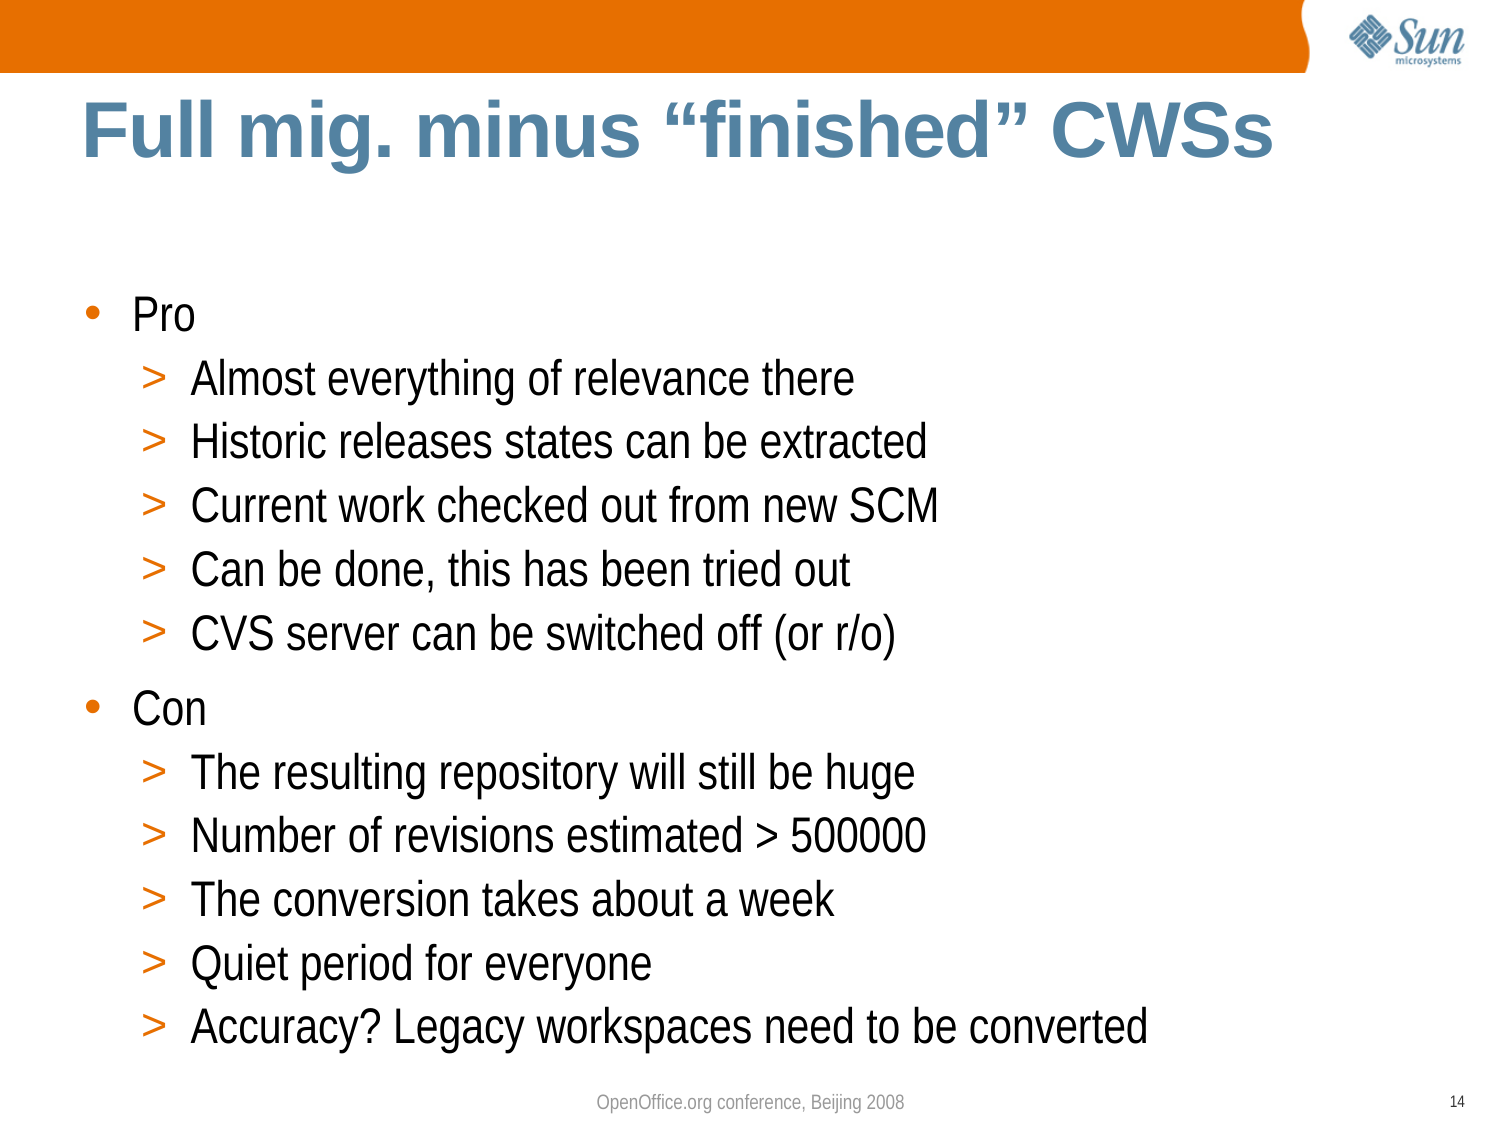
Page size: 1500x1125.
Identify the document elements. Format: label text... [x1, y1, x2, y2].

title Full mig. minus “finished” CWSs [81, 93, 1336, 198]
list Pro Almost everything of relevance there Historic releases states can be extracted Current work checked out from new SCM Can be done, this has been tried out CVS server can be switched off (or r/o) Con The resulting repository will still be huge Number of revisions estimated > 500000 The conversion takes about a week Quiet period for everyone Accuracy? Legacy workspaces need to be converted [64, 292, 1402, 1055]
picture [0, 0, 1500, 73]
